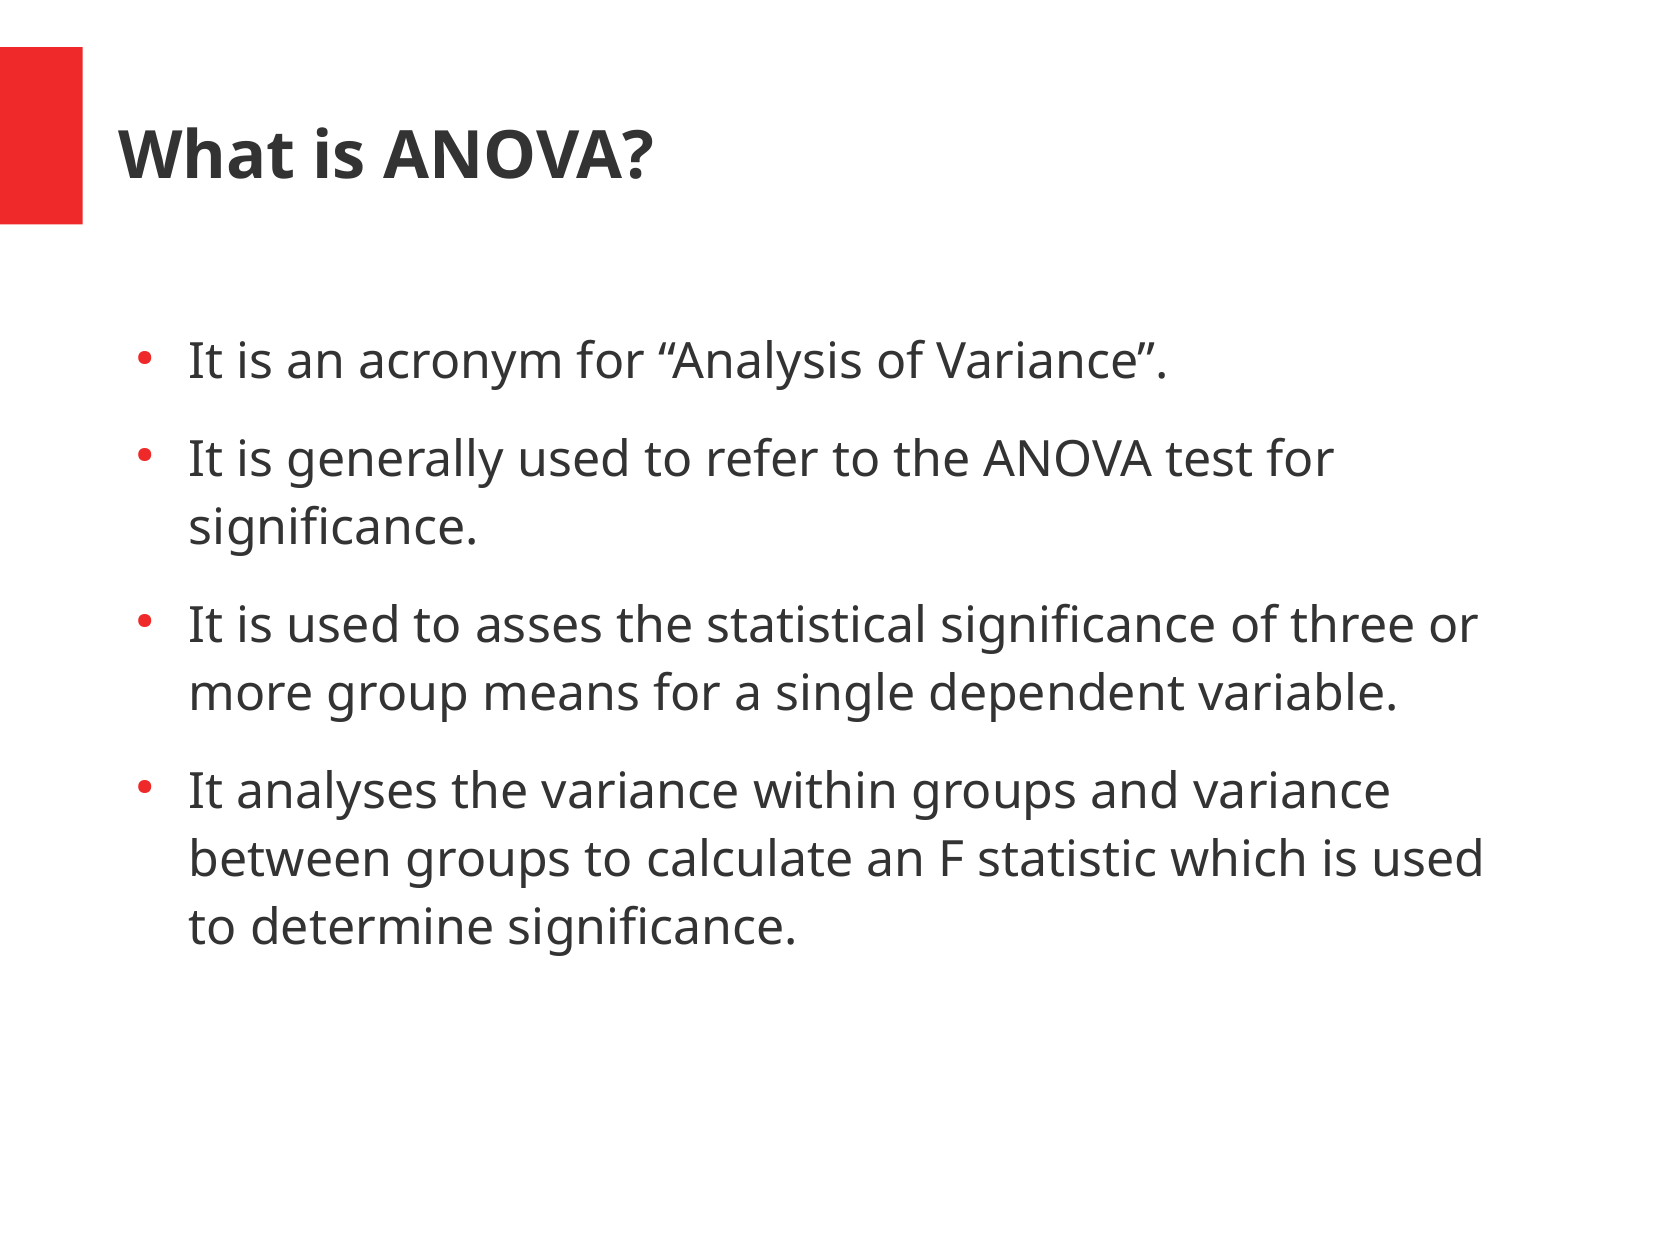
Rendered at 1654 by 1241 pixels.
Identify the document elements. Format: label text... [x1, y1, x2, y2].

list It is an acronym for “Analysis of Variance”. It is generally used to refer to the ANOVA test for significance. It is used to asses the statistical significance of three or more group means for a single dependent variable. It analyses the variance within groups and variance between groups to calculate an F statistic which is used to determine significance. [118, 324, 1536, 1074]
title What is ANOVA? [118, 49, 1571, 257]
